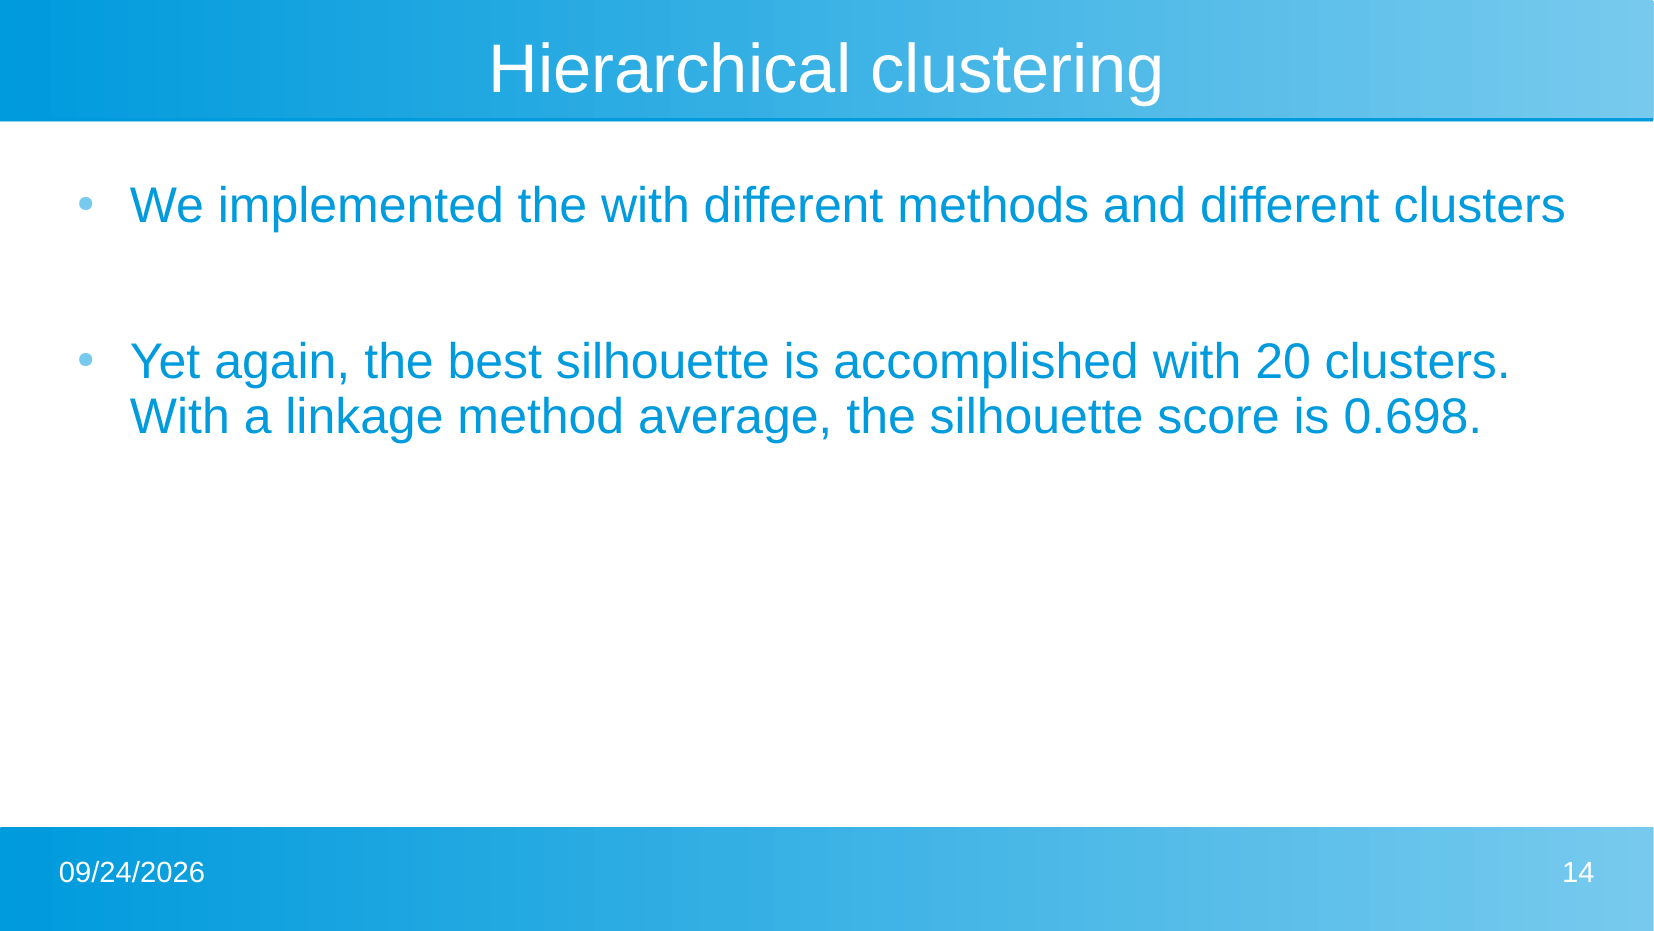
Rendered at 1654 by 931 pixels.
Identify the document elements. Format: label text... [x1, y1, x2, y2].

title Hierarchical clustering [59, 29, 1595, 108]
list We implemented the with different methods and different clusters Yet again, the best silhouette is accomplished with 20 clusters. With a linkage method average, the silhouette score is 0.698. [59, 177, 1595, 768]
